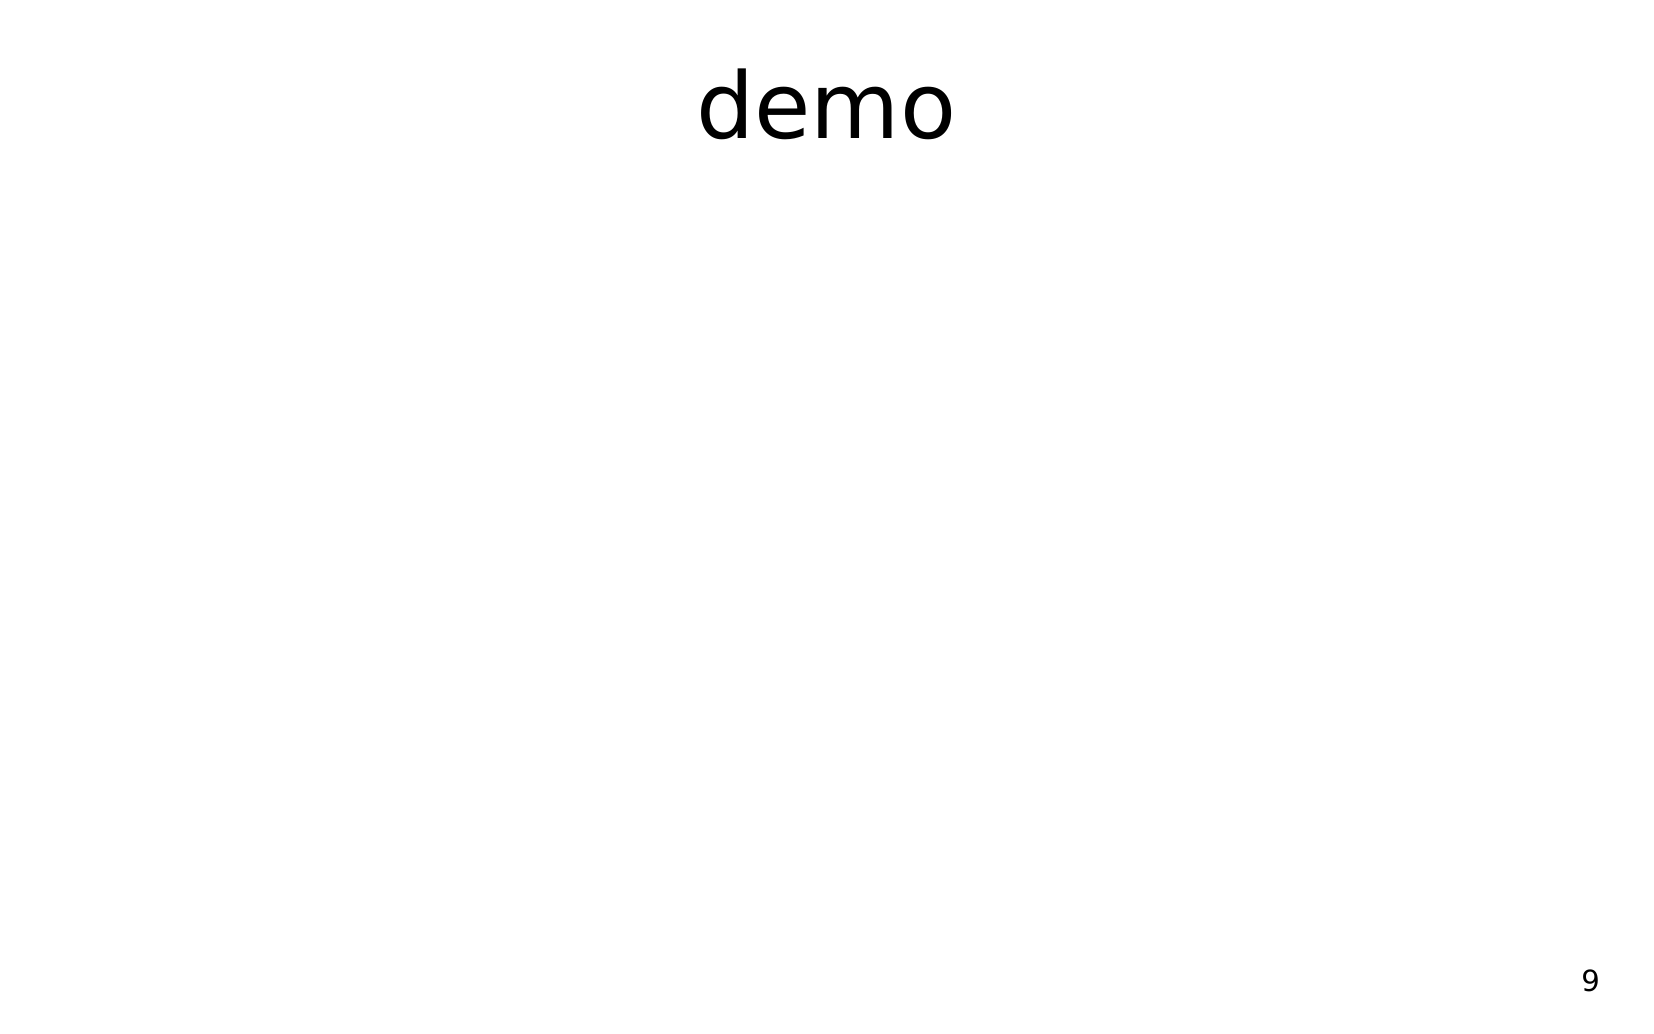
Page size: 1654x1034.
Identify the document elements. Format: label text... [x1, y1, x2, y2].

title demo [82, 49, 1571, 166]
